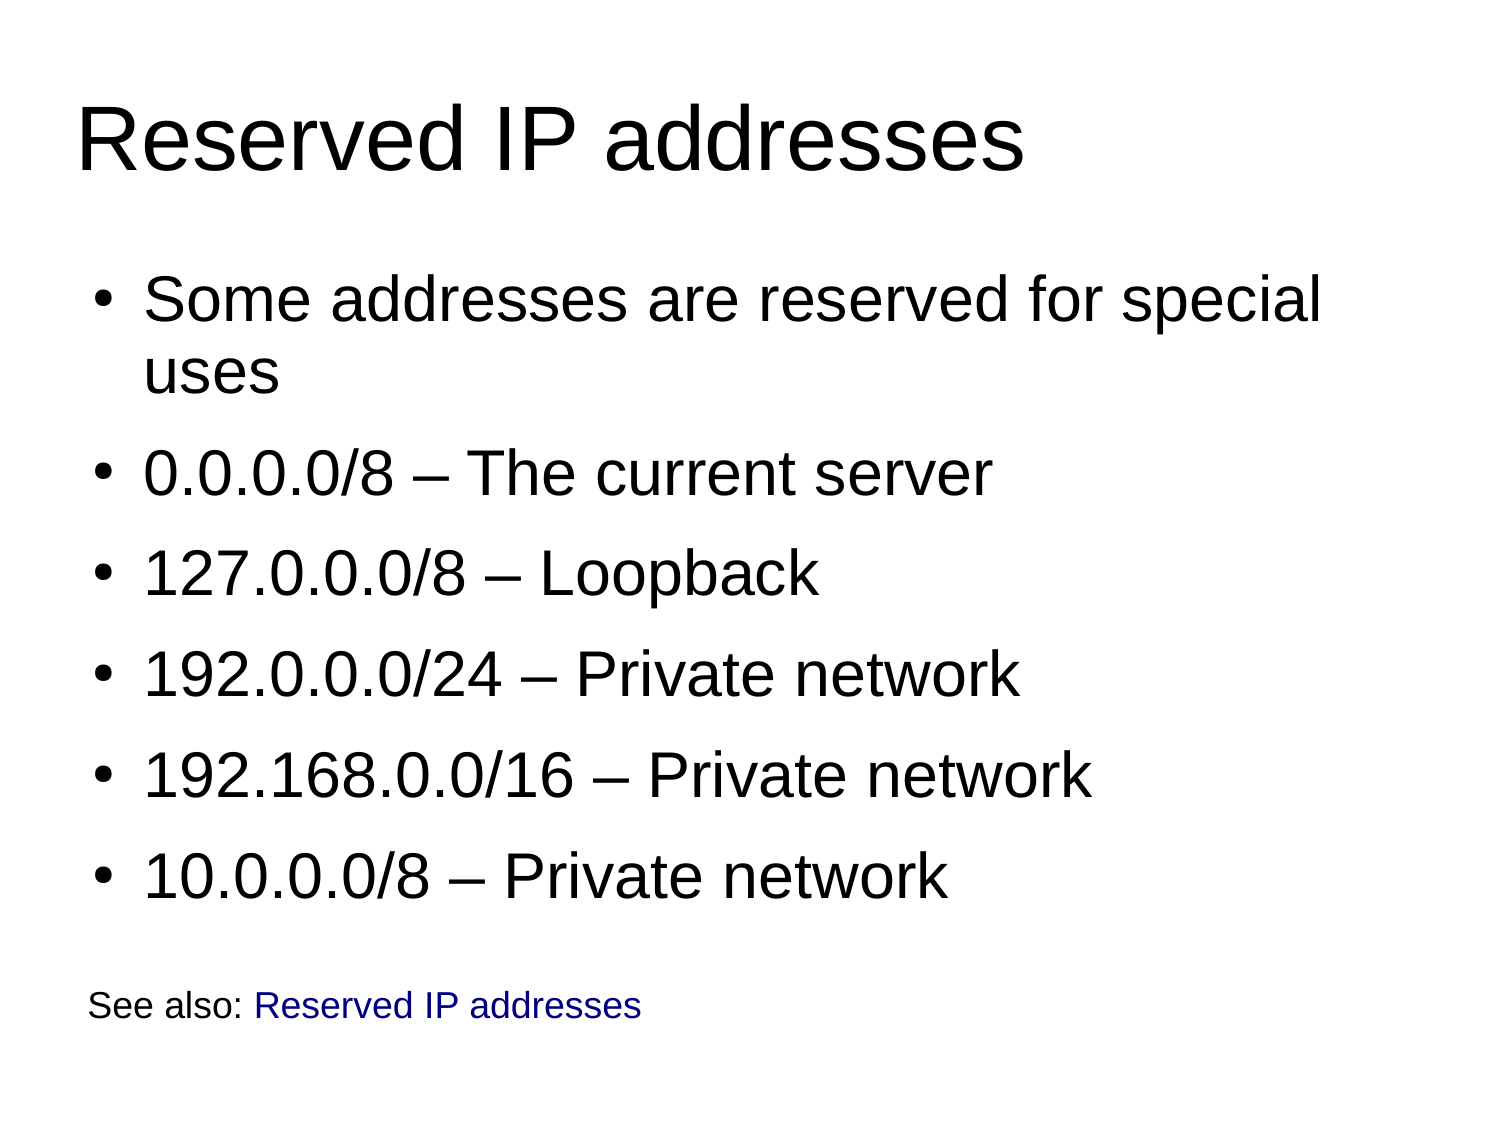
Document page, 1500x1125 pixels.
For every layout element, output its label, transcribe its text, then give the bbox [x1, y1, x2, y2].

title Reserved IP addresses [75, 44, 1425, 233]
text_box See also: Reserved IP addresses [72, 977, 1322, 1056]
list Some addresses are reserved for special uses 0.0.0.0/8 – The current server 127.0.0.0/8 – Loopback 192.0.0.0/24 – Private network 192.168.0.0/16 – Private network 10.0.0.0/8 – Private network [75, 263, 1425, 916]
